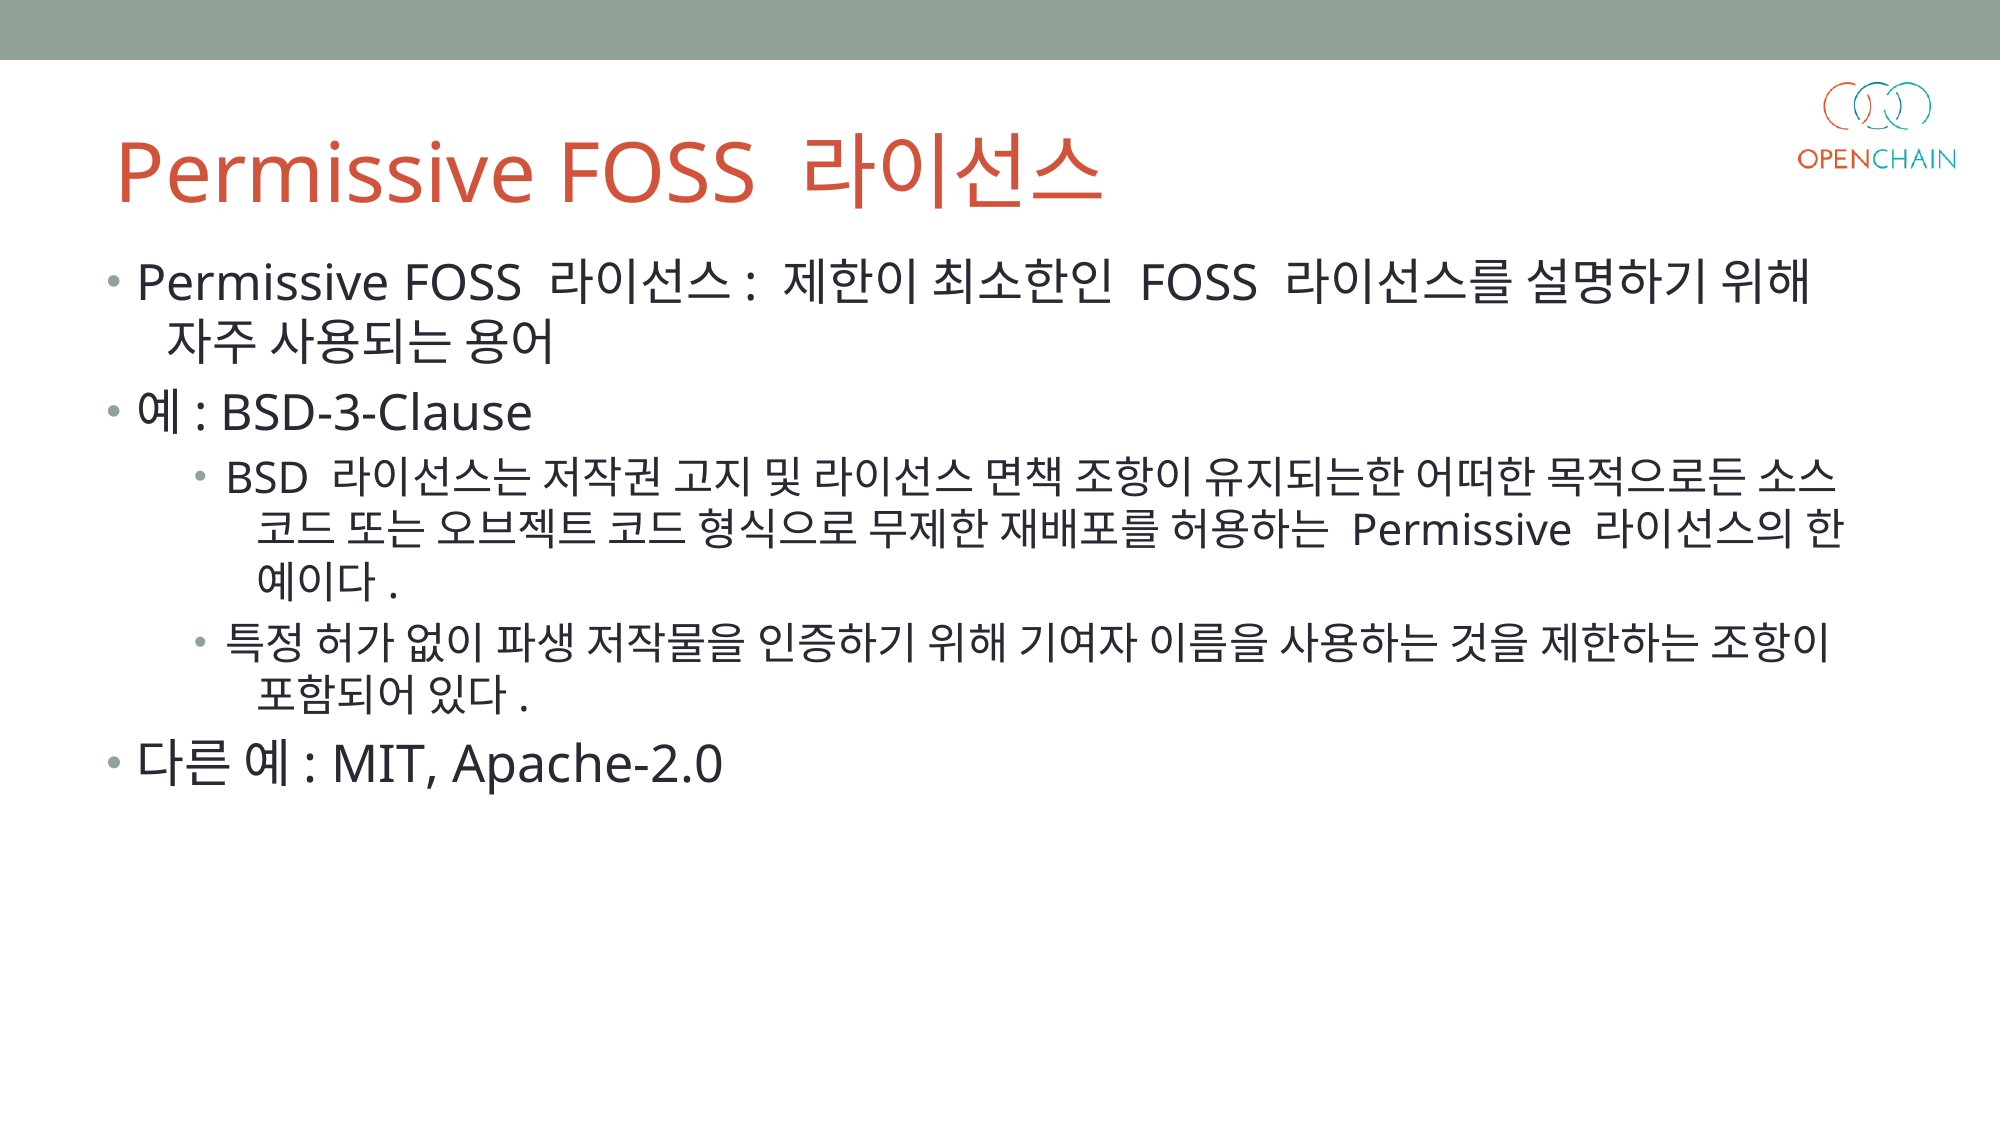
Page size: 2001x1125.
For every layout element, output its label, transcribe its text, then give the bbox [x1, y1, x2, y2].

list Permissive FOSS 라이선스: 제한이 최소한인 FOSS 라이선스를 설명하기 위해 자주 사용되는 용어 예: BSD-3-Clause BSD 라이선스는 저작권 고지 및 라이선스 면책 조항이 유지되는한 어떠한 목적으로든 소스 코드 또는 오브젝트 코드 형식으로 무제한 재배포를 허용하는 Permissive 라이선스의 한 예이다. 특정 허가 없이 파생 저작물을 인증하기 위해 기여자 이름을 사용하는 것을 제한하는 조항이 포함되어 있다. 다른 예: MIT, Apache-2.0 [91, 243, 1863, 1093]
title Permissive FOSS 라이선스 [99, 87, 1900, 251]
